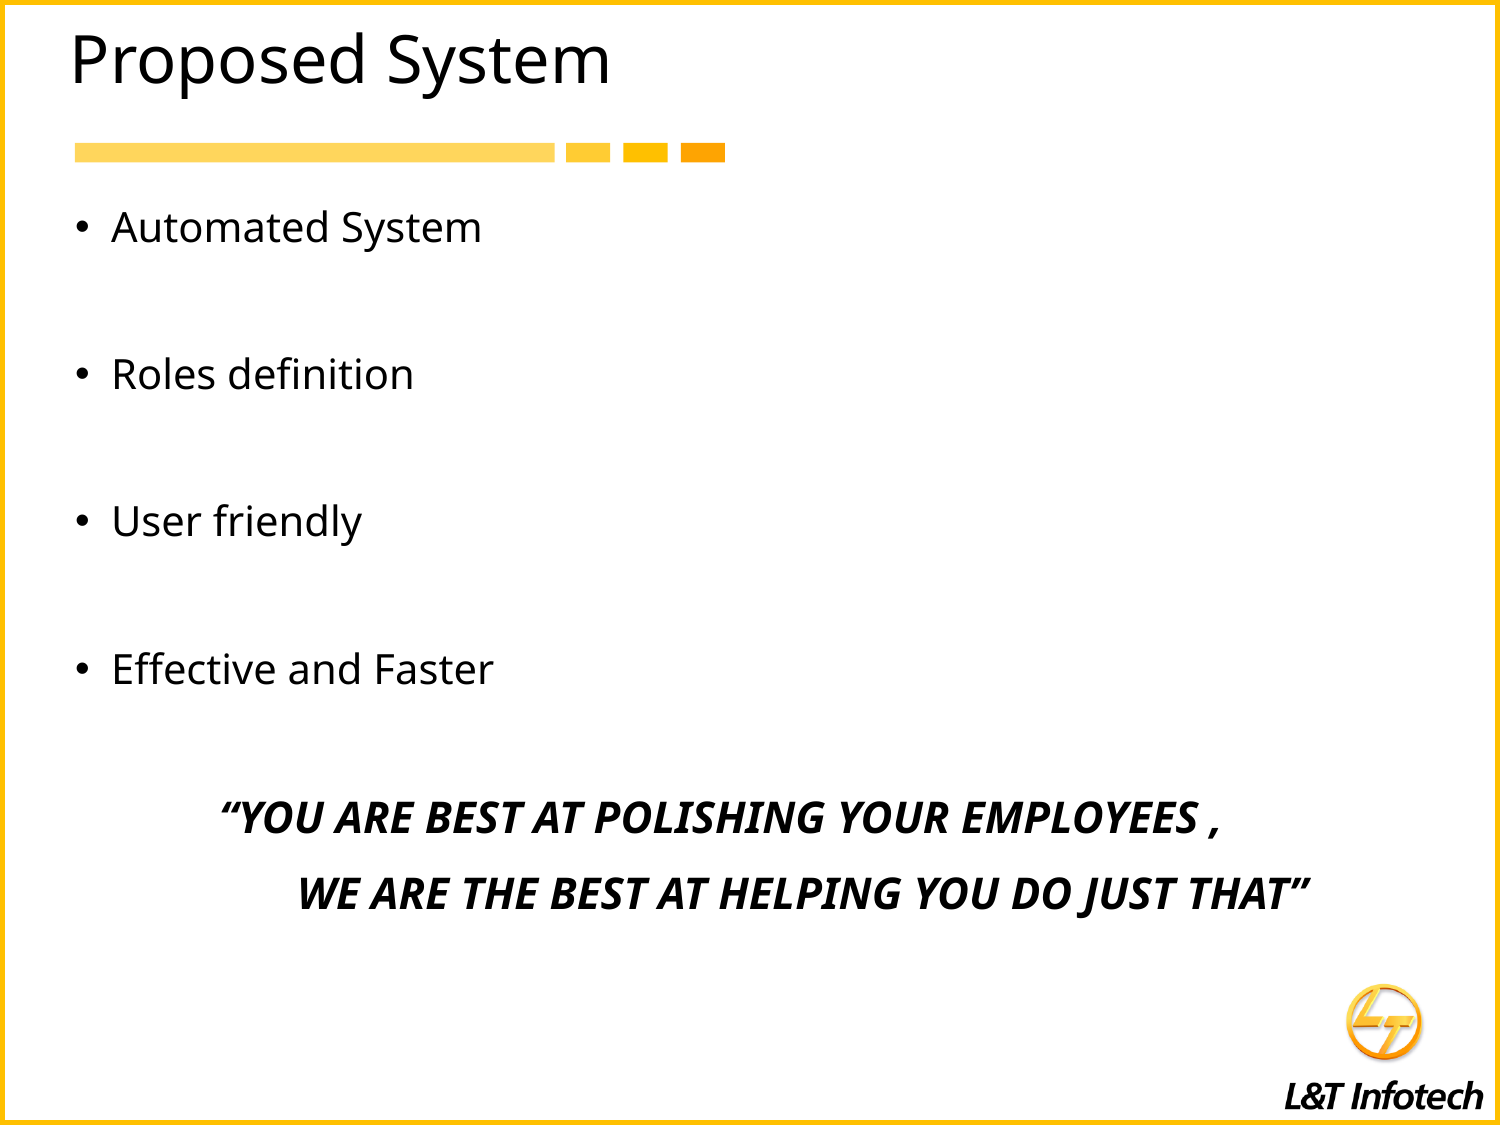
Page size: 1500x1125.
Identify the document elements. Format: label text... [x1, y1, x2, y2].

subtitle Automated System Roles definition User friendly Effective and Faster “YOU ARE BEST AT POLISHING YOUR EMPLOYEES , WE ARE THE BEST AT HELPING YOU DO JUST THAT” [75, 108, 1426, 1097]
picture [1263, 960, 1495, 1120]
title Proposed System [37, 44, 1426, 526]
